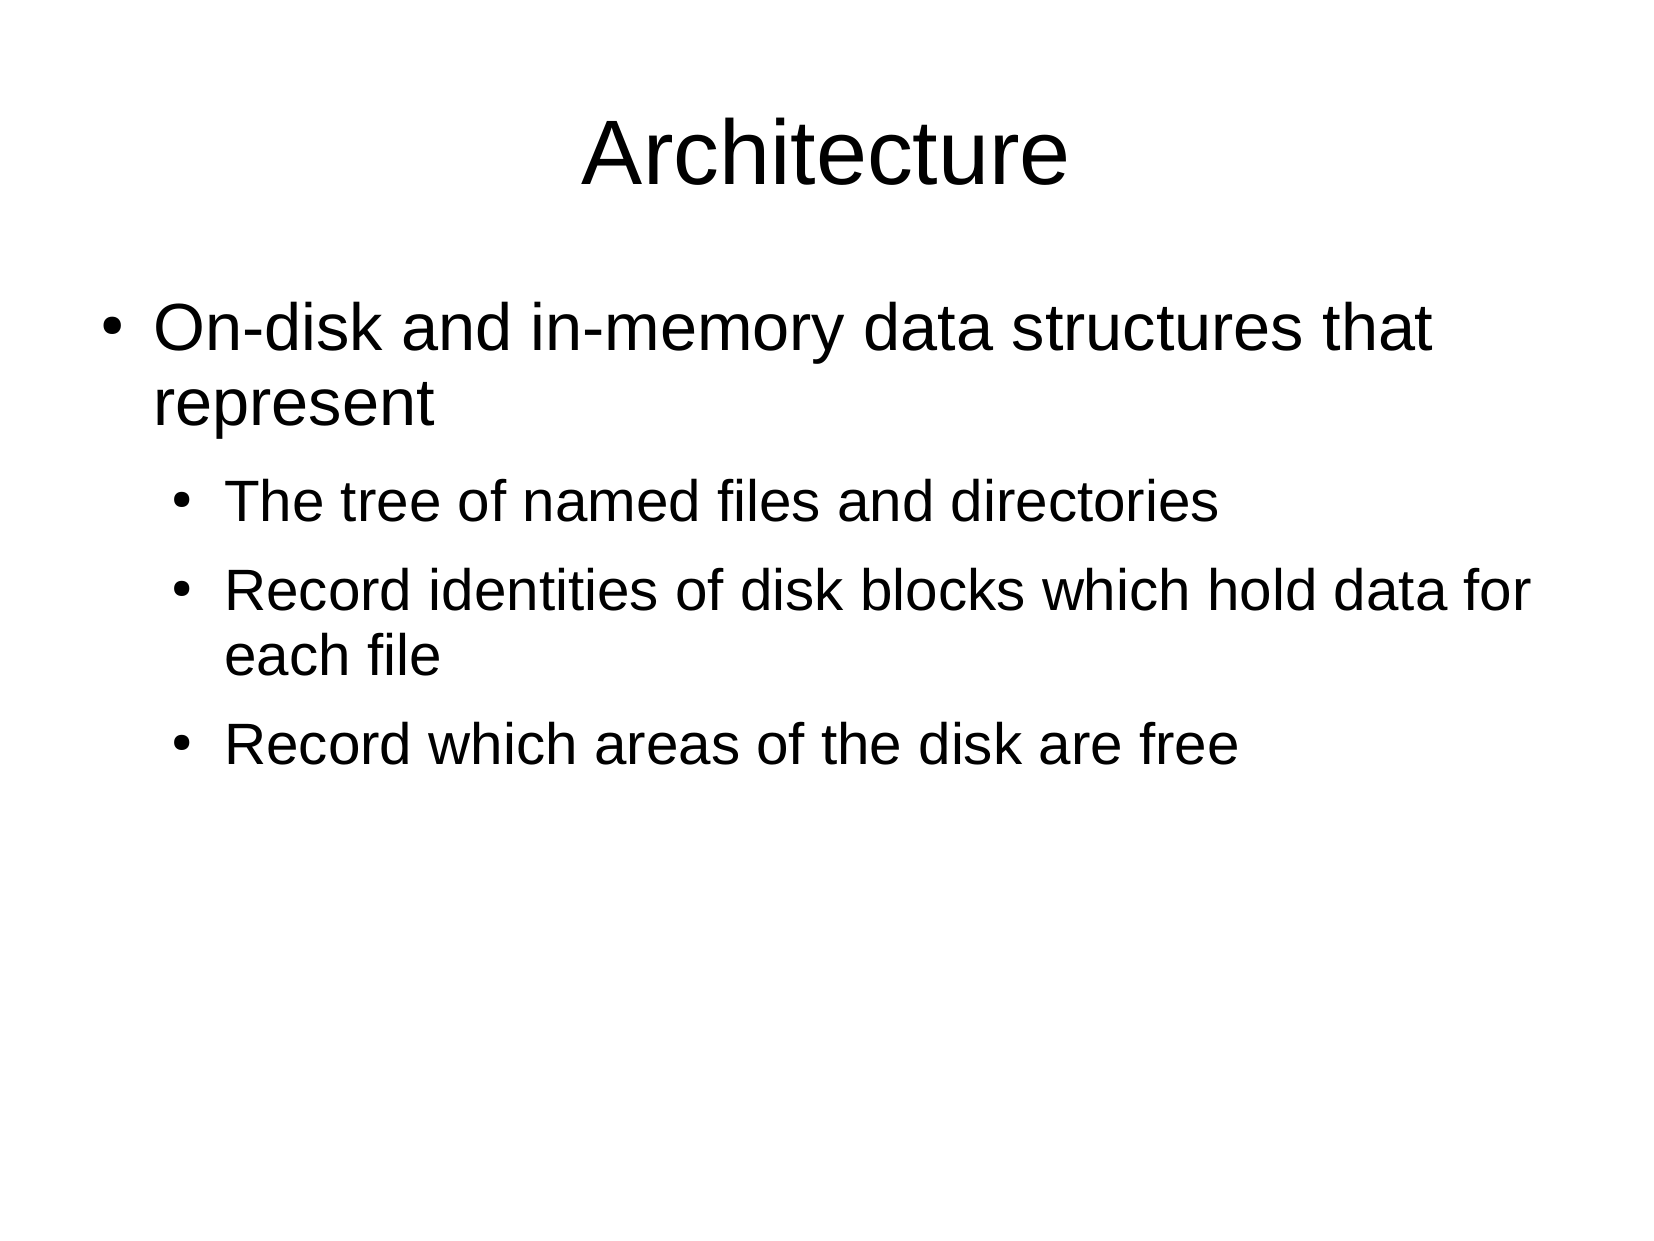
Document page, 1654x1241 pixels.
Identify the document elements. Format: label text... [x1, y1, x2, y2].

title Architecture [82, 49, 1571, 257]
list On-disk and in-memory data structures that represent The tree of named files and directories Record identities of disk blocks which hold data for each file Record which areas of the disk are free [82, 290, 1571, 1010]
